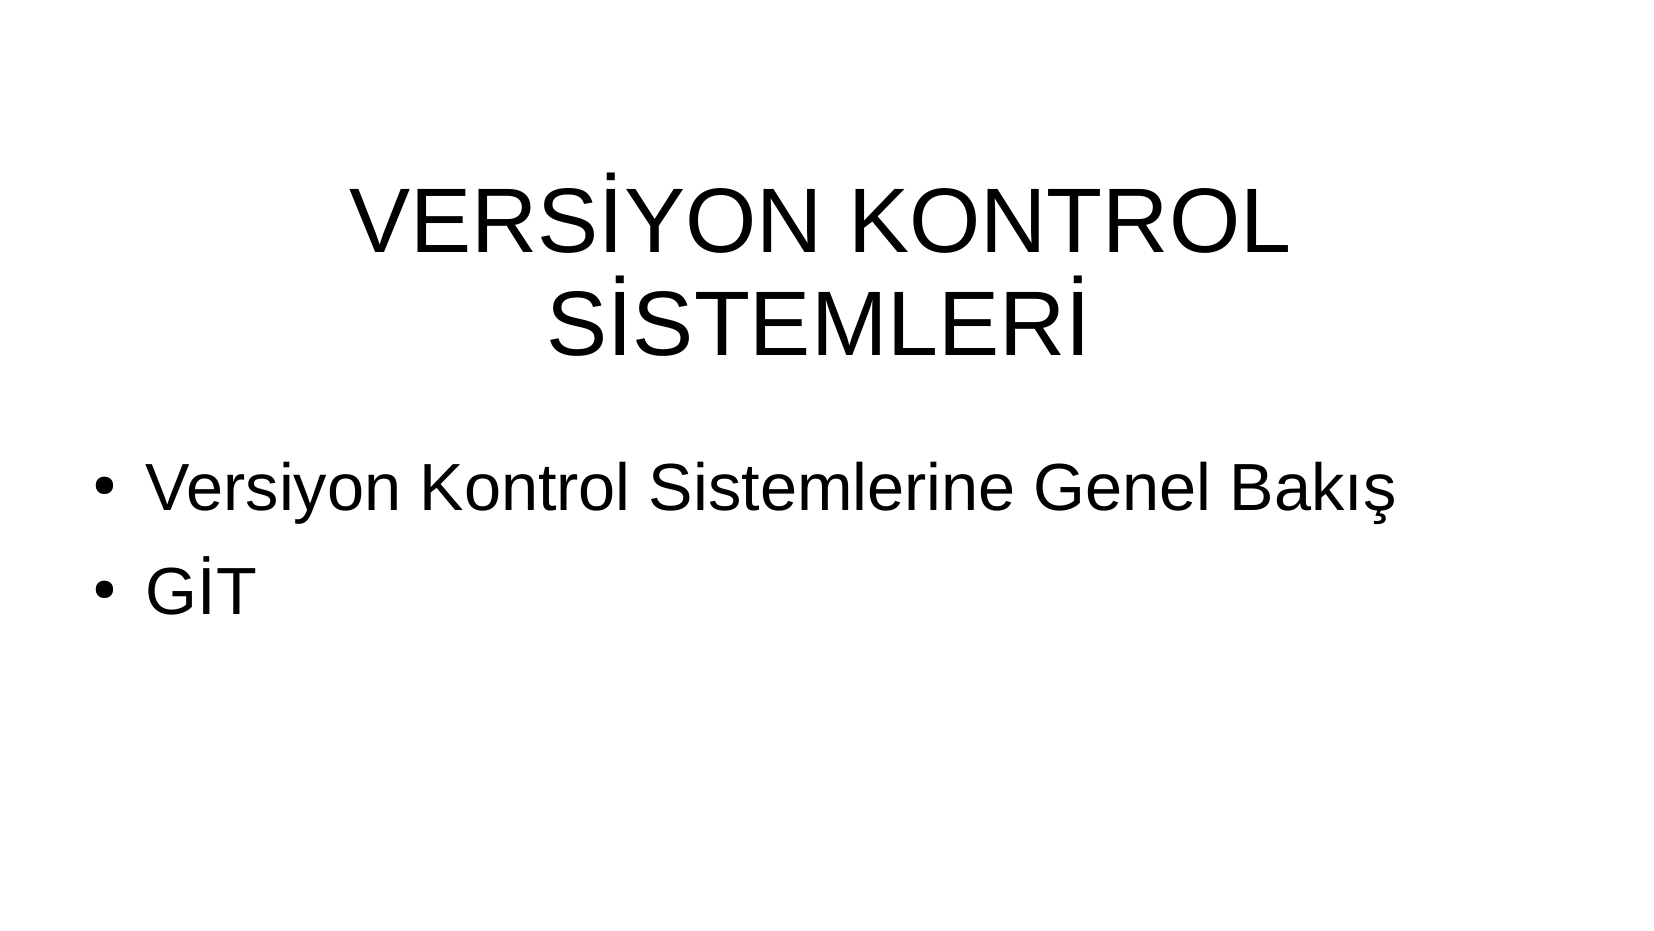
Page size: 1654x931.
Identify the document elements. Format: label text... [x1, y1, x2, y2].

title VERSİYON KONTROL SİSTEMLERİ [75, 169, 1564, 376]
list Versiyon Kontrol Sistemlerine Genel Bakış GİT [75, 450, 1564, 720]
